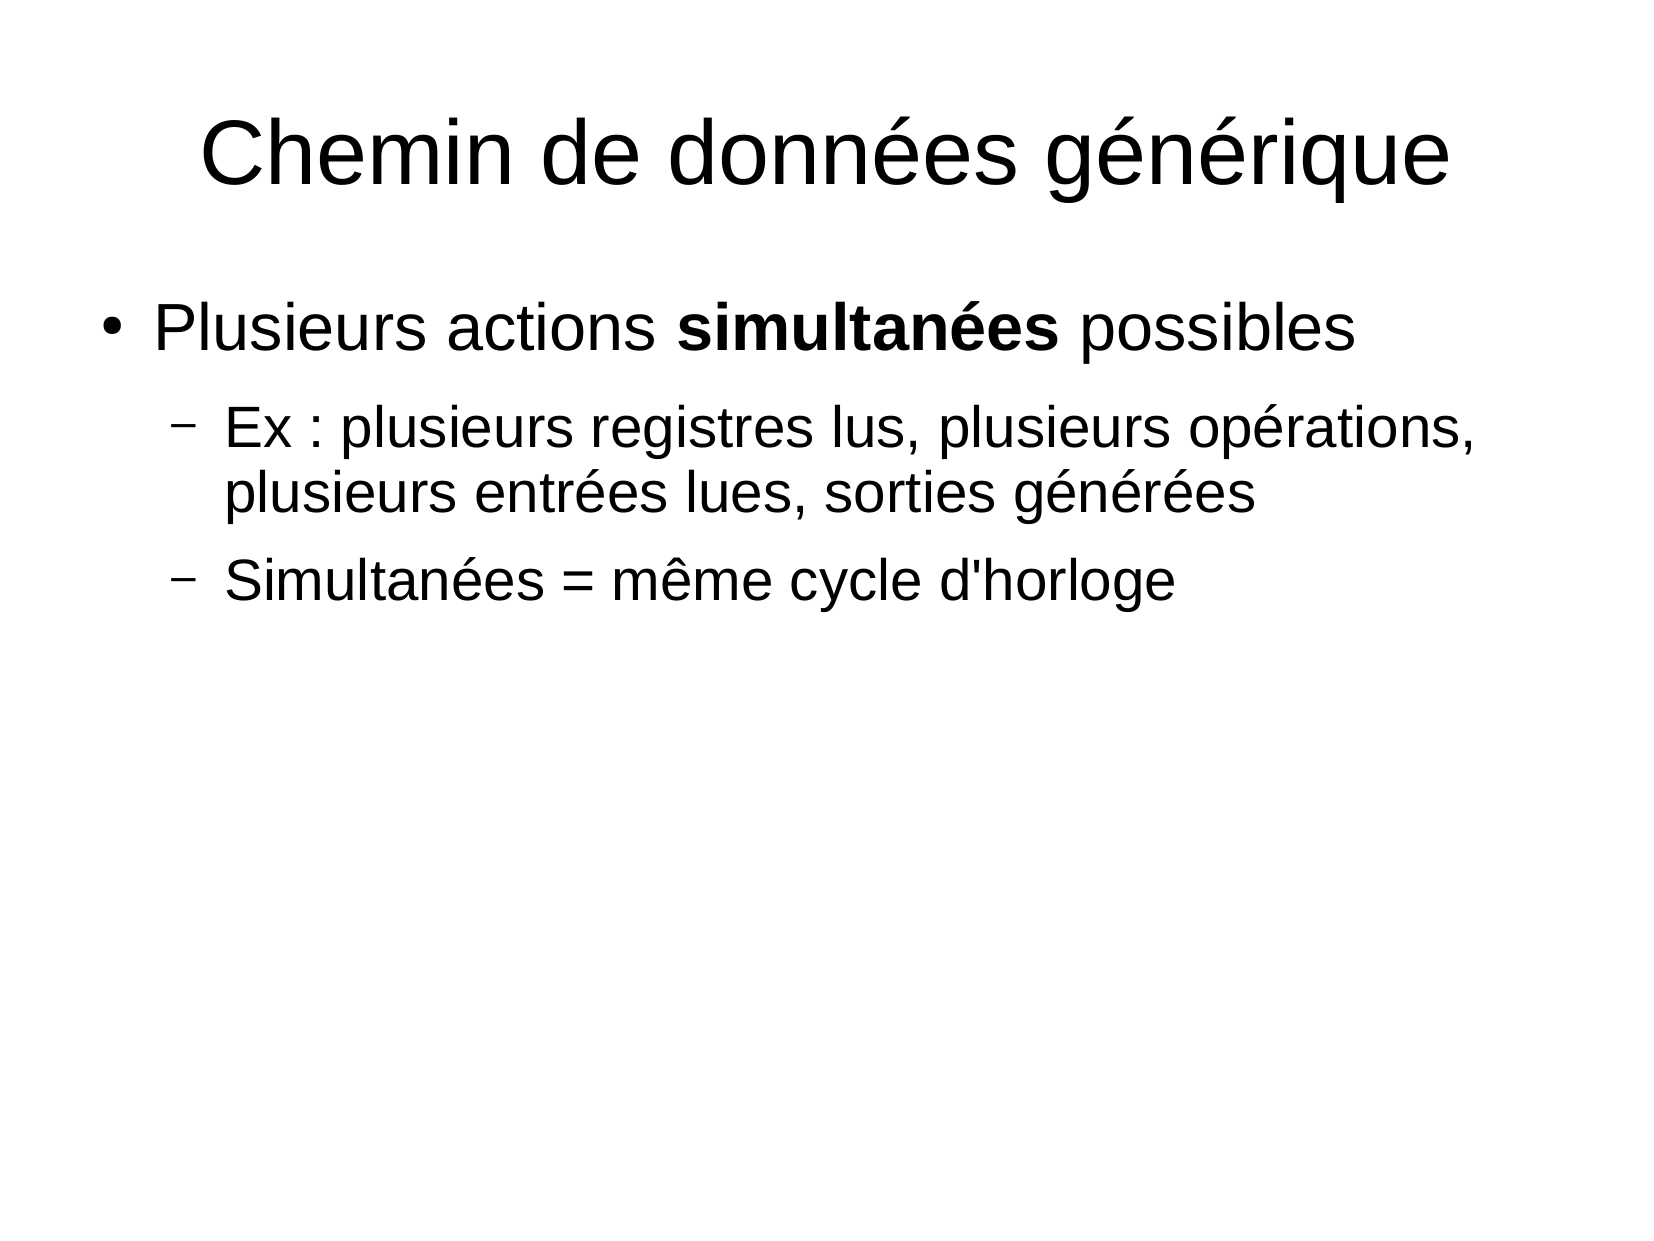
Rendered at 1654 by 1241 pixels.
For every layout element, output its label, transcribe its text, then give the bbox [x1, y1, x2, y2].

list Plusieurs actions simultanées possibles Ex : plusieurs registres lus, plusieurs opérations, plusieurs entrées lues, sorties générées Simultanées = même cycle d'horloge [82, 290, 1538, 1010]
title Chemin de données générique [82, 49, 1571, 257]
